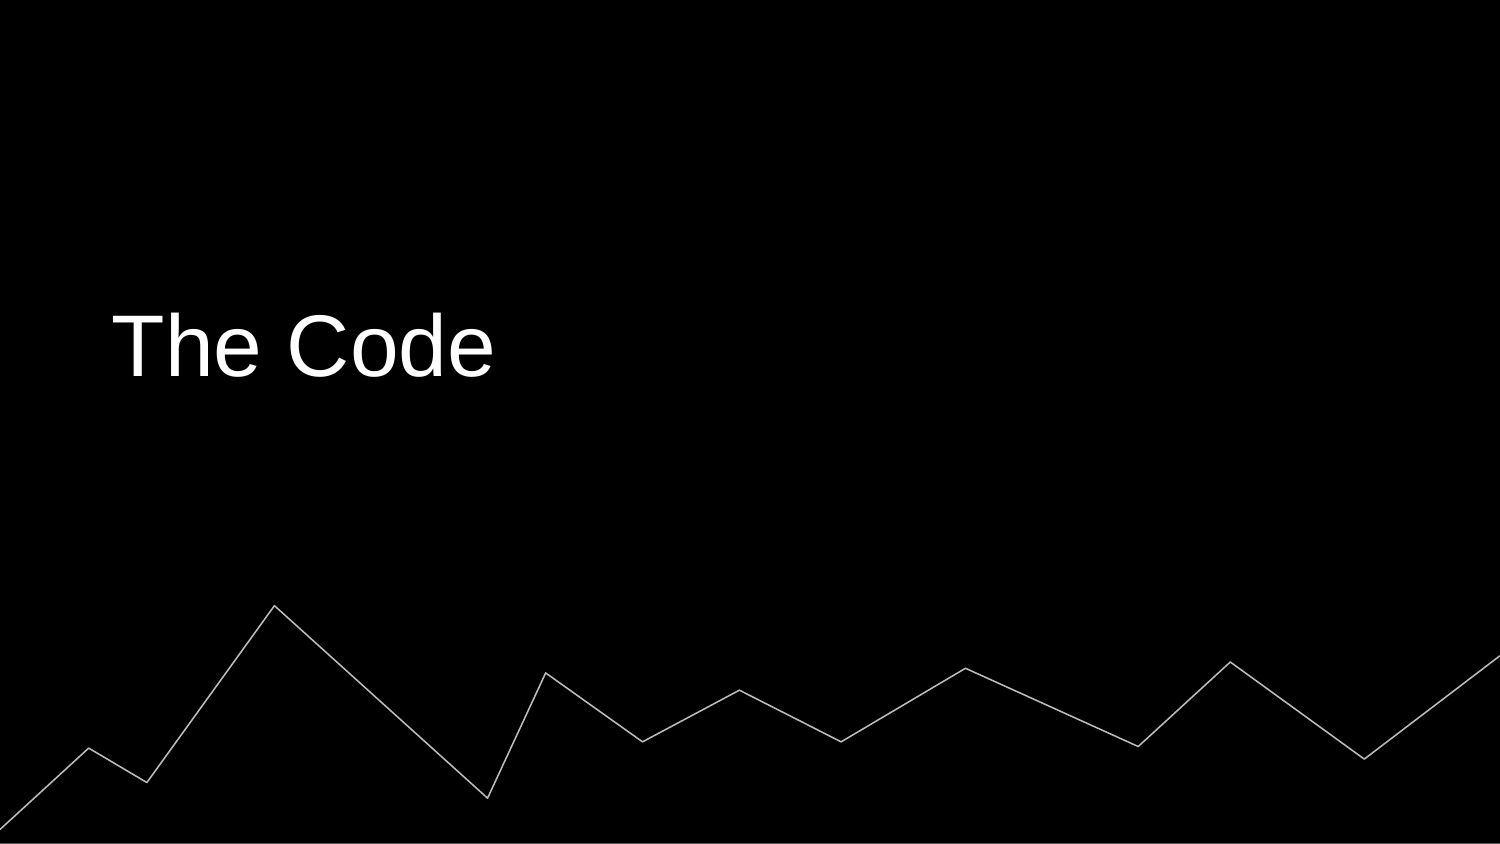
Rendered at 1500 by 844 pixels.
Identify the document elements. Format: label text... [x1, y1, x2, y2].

title The Code [96, 138, 1226, 411]
